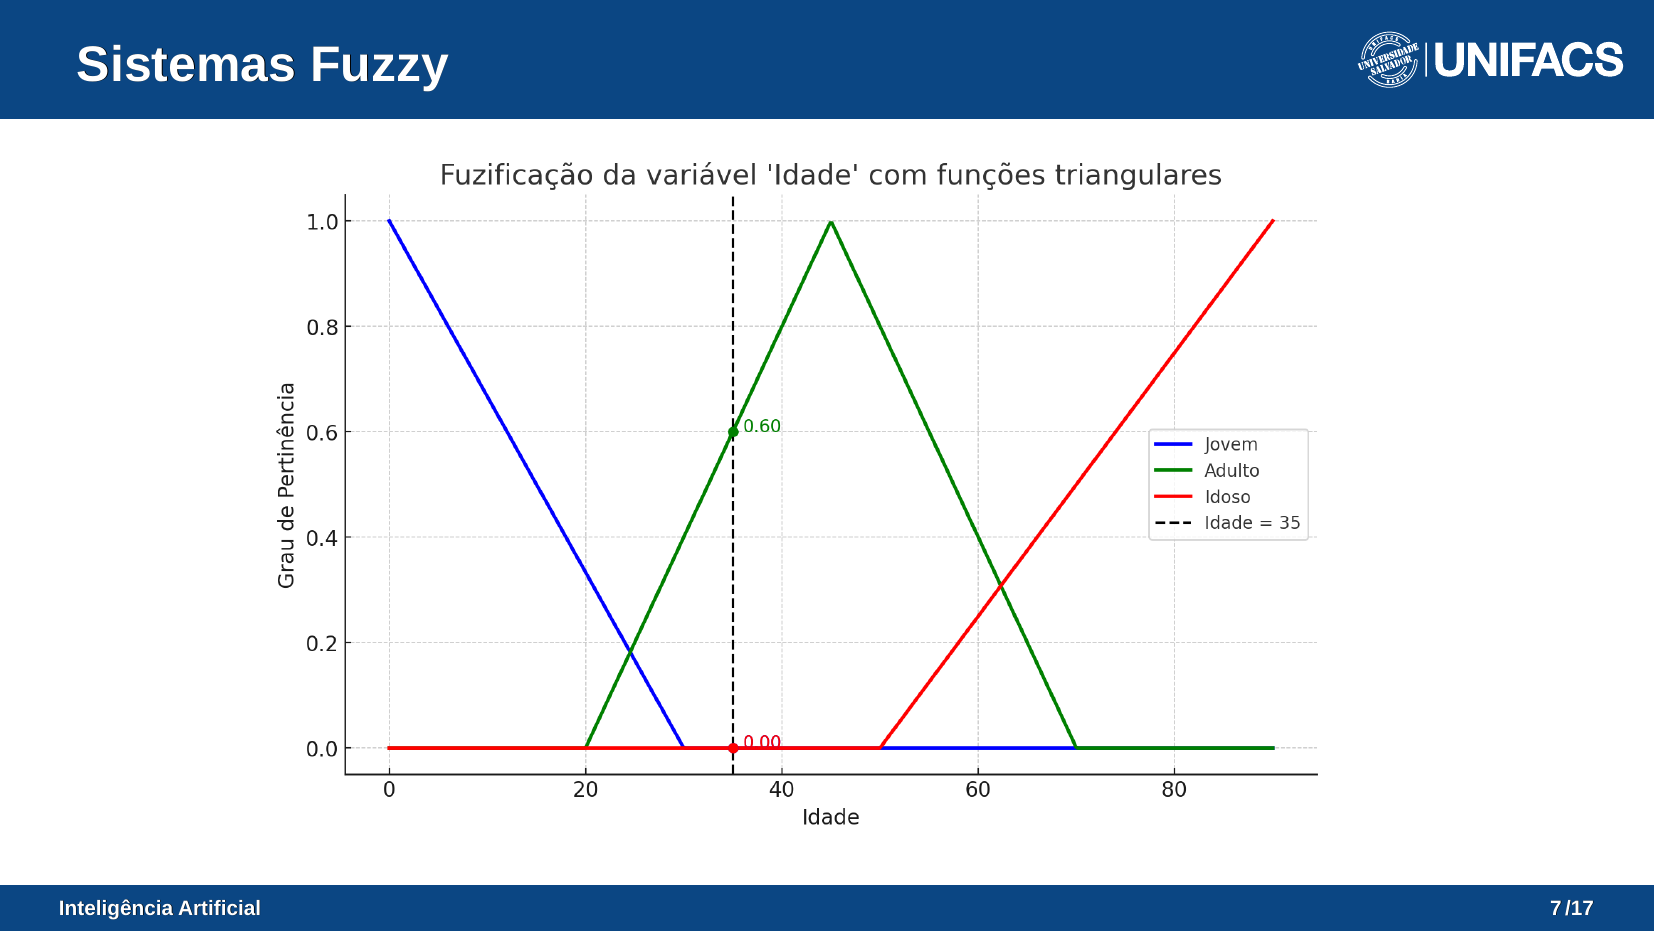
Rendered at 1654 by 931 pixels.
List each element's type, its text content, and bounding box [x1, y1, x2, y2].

text_box Sistemas Fuzzy [76, 7, 1241, 120]
picture [265, 149, 1329, 841]
